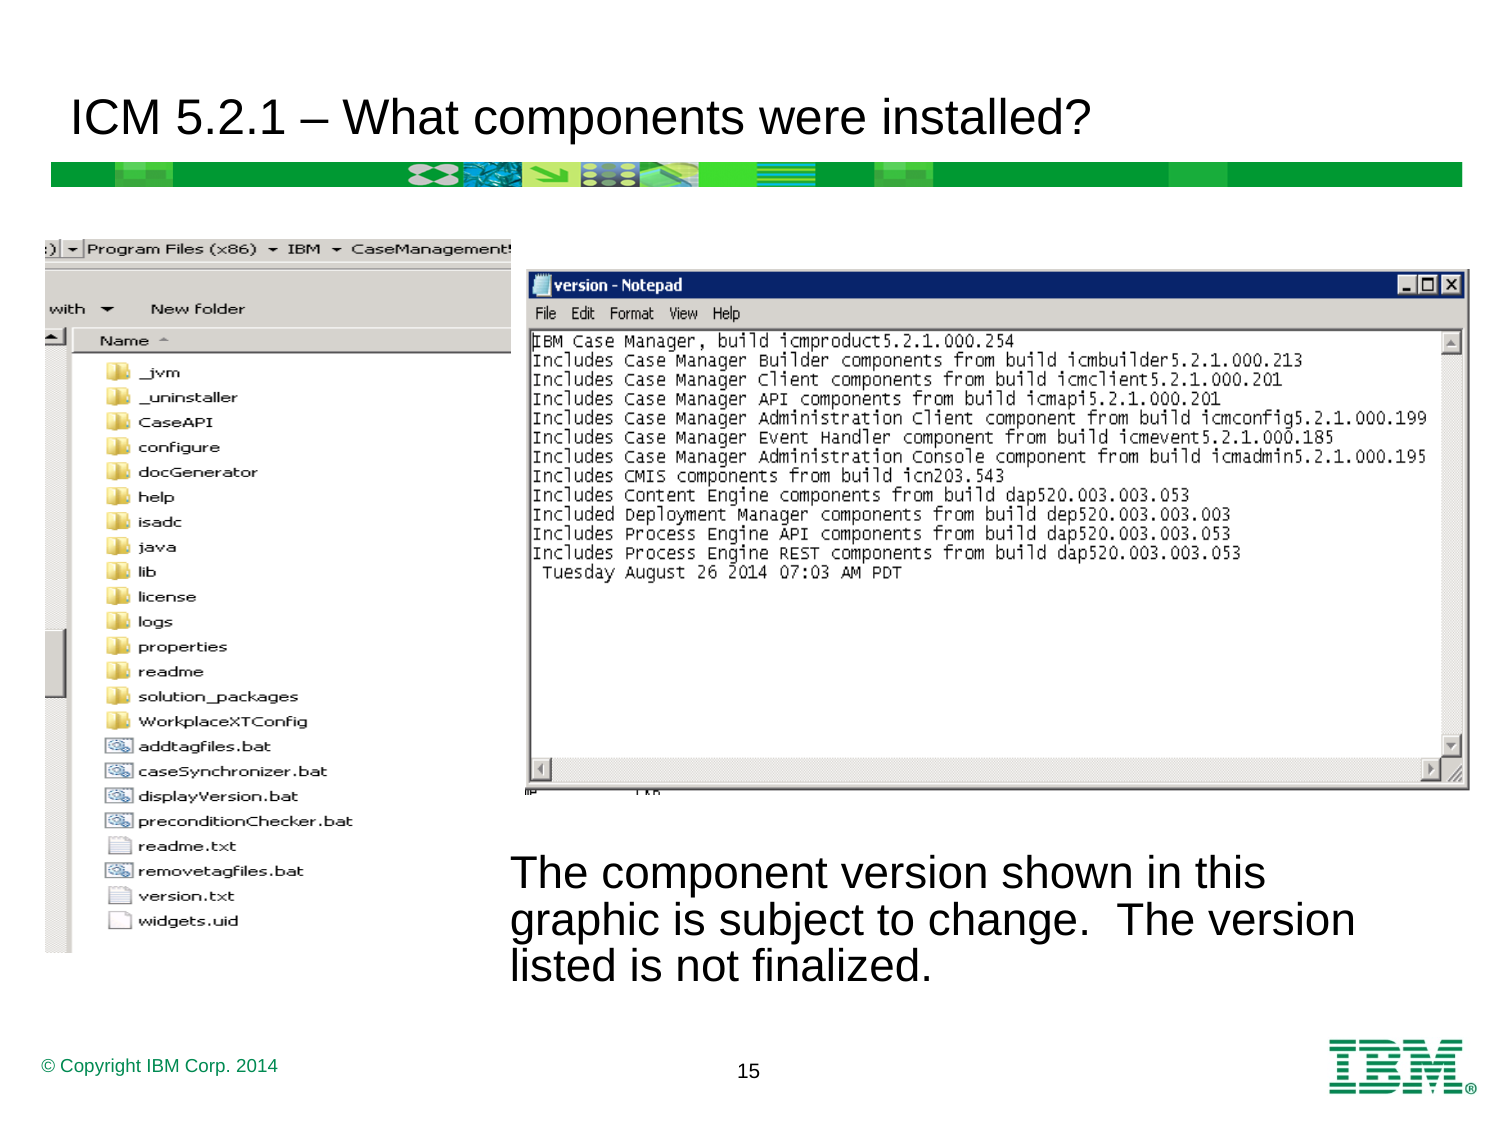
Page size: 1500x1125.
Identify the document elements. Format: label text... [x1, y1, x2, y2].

picture [525, 269, 1471, 795]
picture [50, 161, 1463, 189]
title ICM 5.2.1 – What components were installed? [37, 45, 1388, 188]
picture [1327, 1037, 1479, 1096]
picture [45, 239, 511, 953]
text_box The component version shown in this graphic is subject to change. The version listed is not finalized. [495, 843, 1427, 1003]
